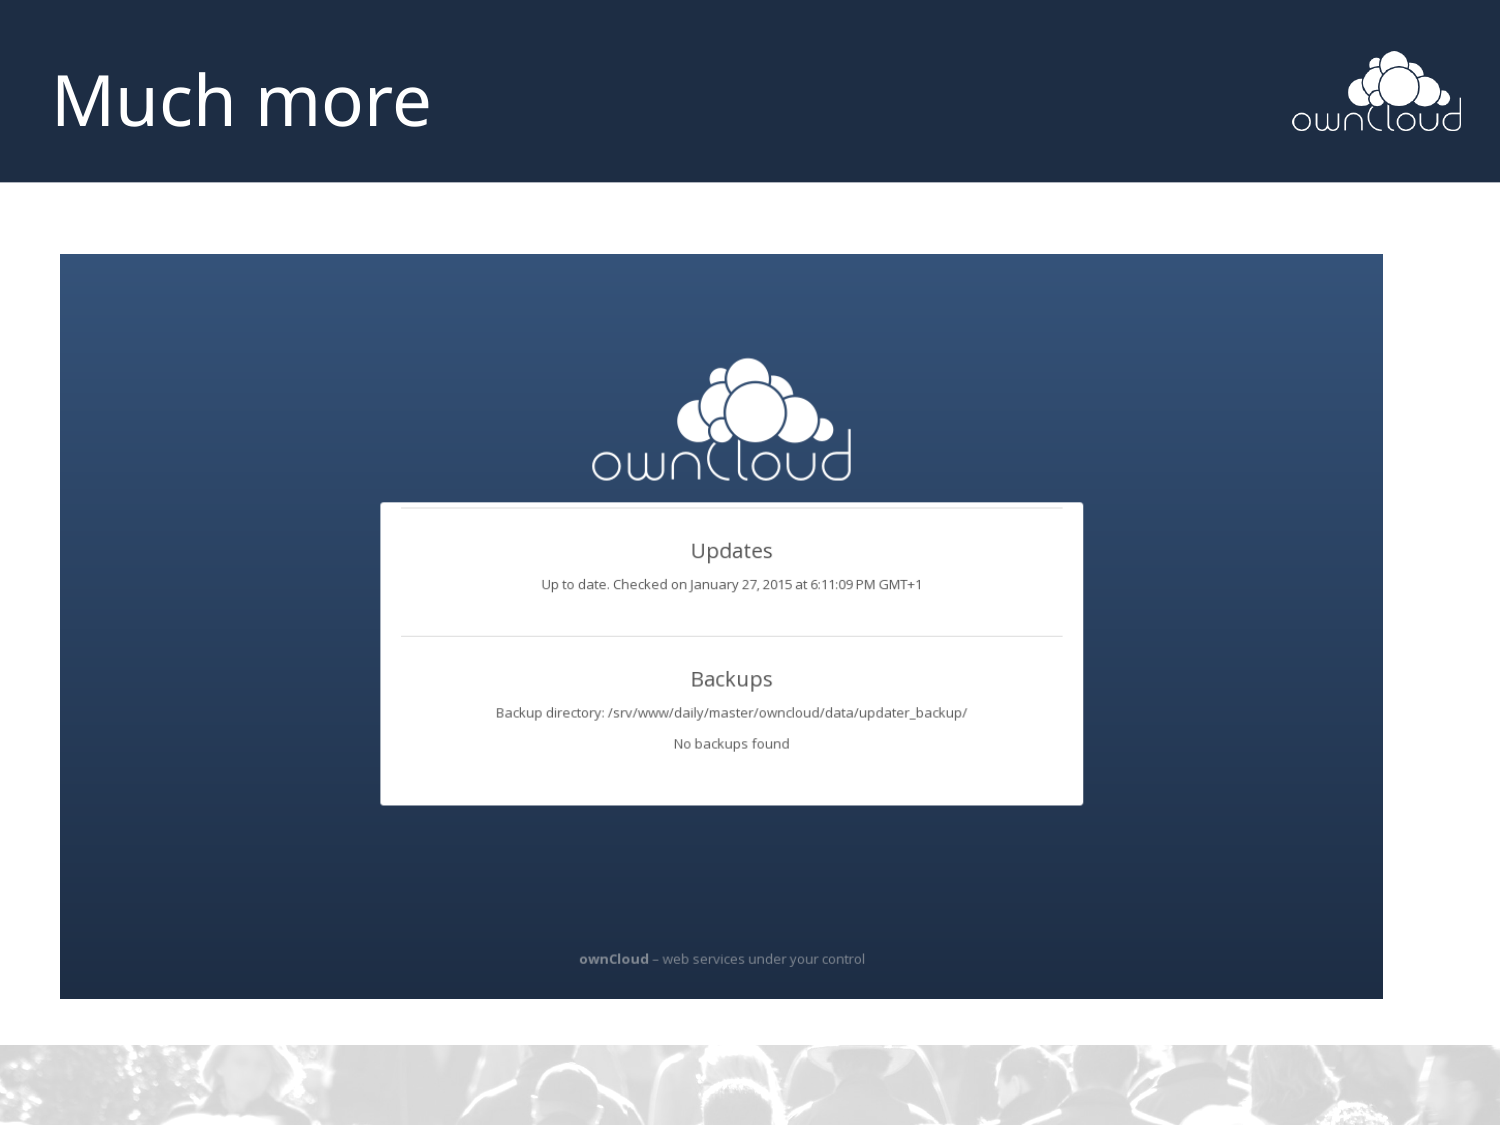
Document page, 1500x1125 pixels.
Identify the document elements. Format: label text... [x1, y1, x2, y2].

picture [1292, 51, 1461, 131]
picture [0, 1045, 1500, 1125]
text_box Much more [36, 0, 1250, 199]
picture [60, 254, 1383, 999]
